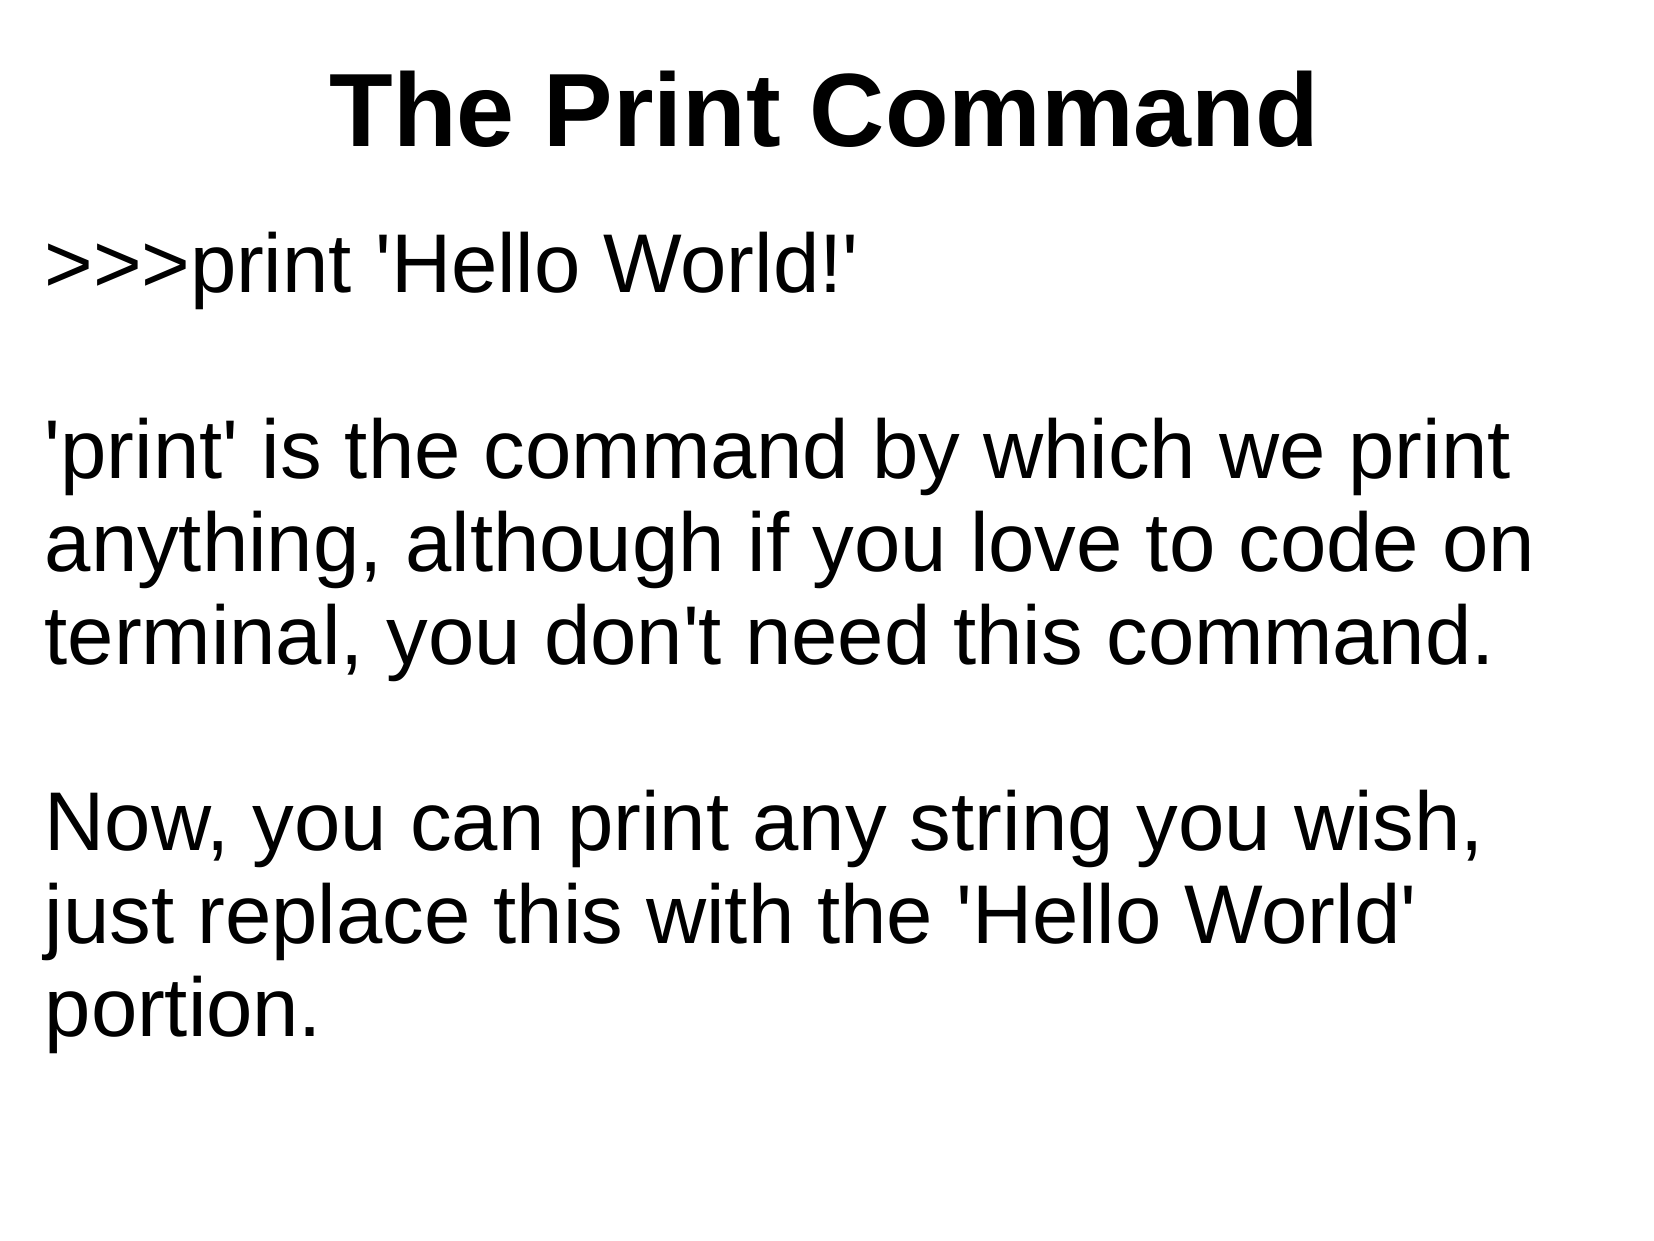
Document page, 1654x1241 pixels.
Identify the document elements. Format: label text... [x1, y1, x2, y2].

text_box >>>print 'Hello World!' 'print' is the command by which we print anything, although if you love to code on terminal, you don't need this command. Now, you can print any string you wish, just replace this with the 'Hello World' portion. [30, 210, 1606, 1065]
text_box The Print Command [45, 45, 1606, 177]
